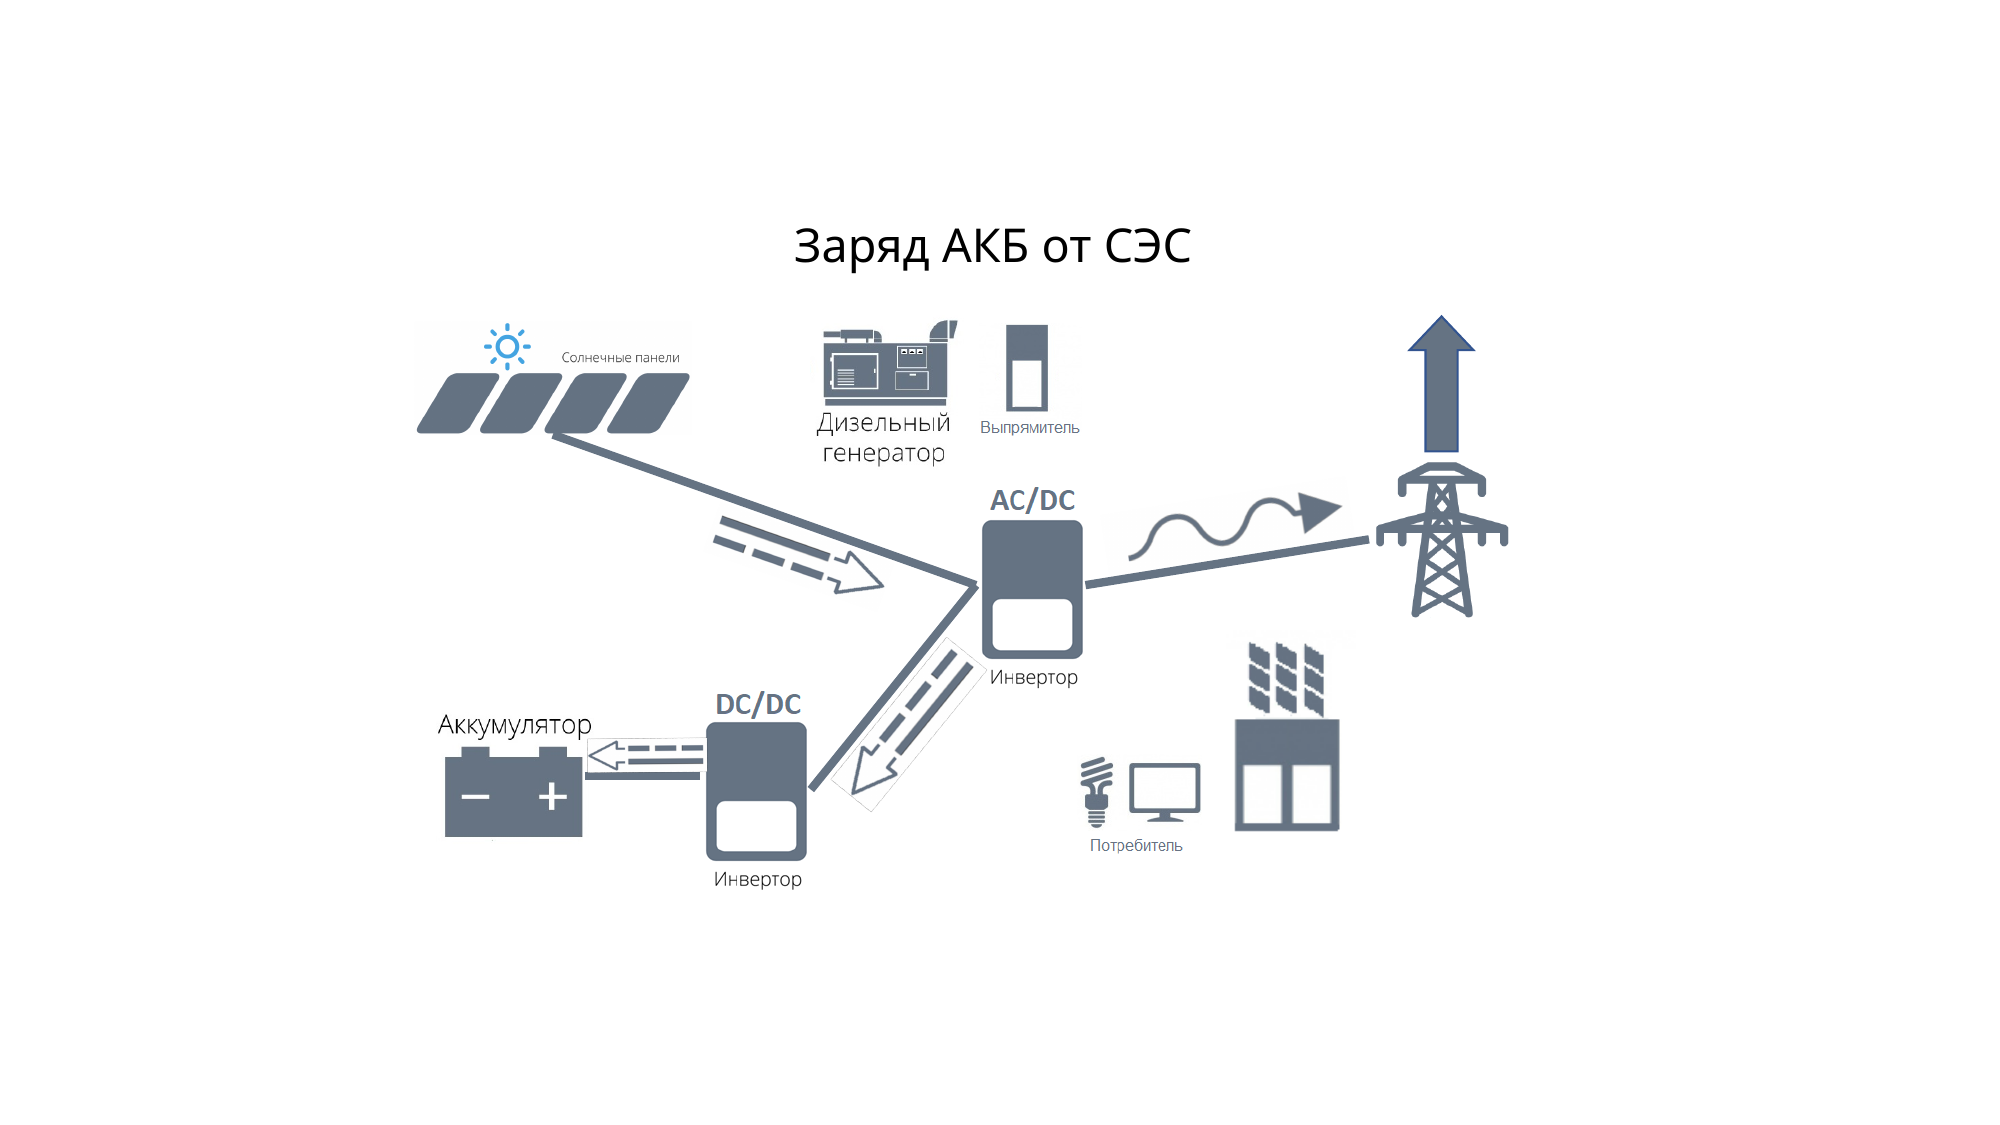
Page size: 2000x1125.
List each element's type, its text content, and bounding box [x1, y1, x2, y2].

picture [1369, 460, 1514, 618]
picture [414, 321, 692, 435]
title Заряд АКБ от СЭС [379, 214, 1621, 273]
text_box [1409, 316, 1474, 452]
picture [824, 481, 1086, 834]
picture [415, 689, 811, 890]
picture [979, 323, 1082, 436]
picture [1077, 622, 1373, 866]
picture [703, 502, 894, 612]
picture [1100, 476, 1354, 576]
picture [810, 315, 964, 470]
